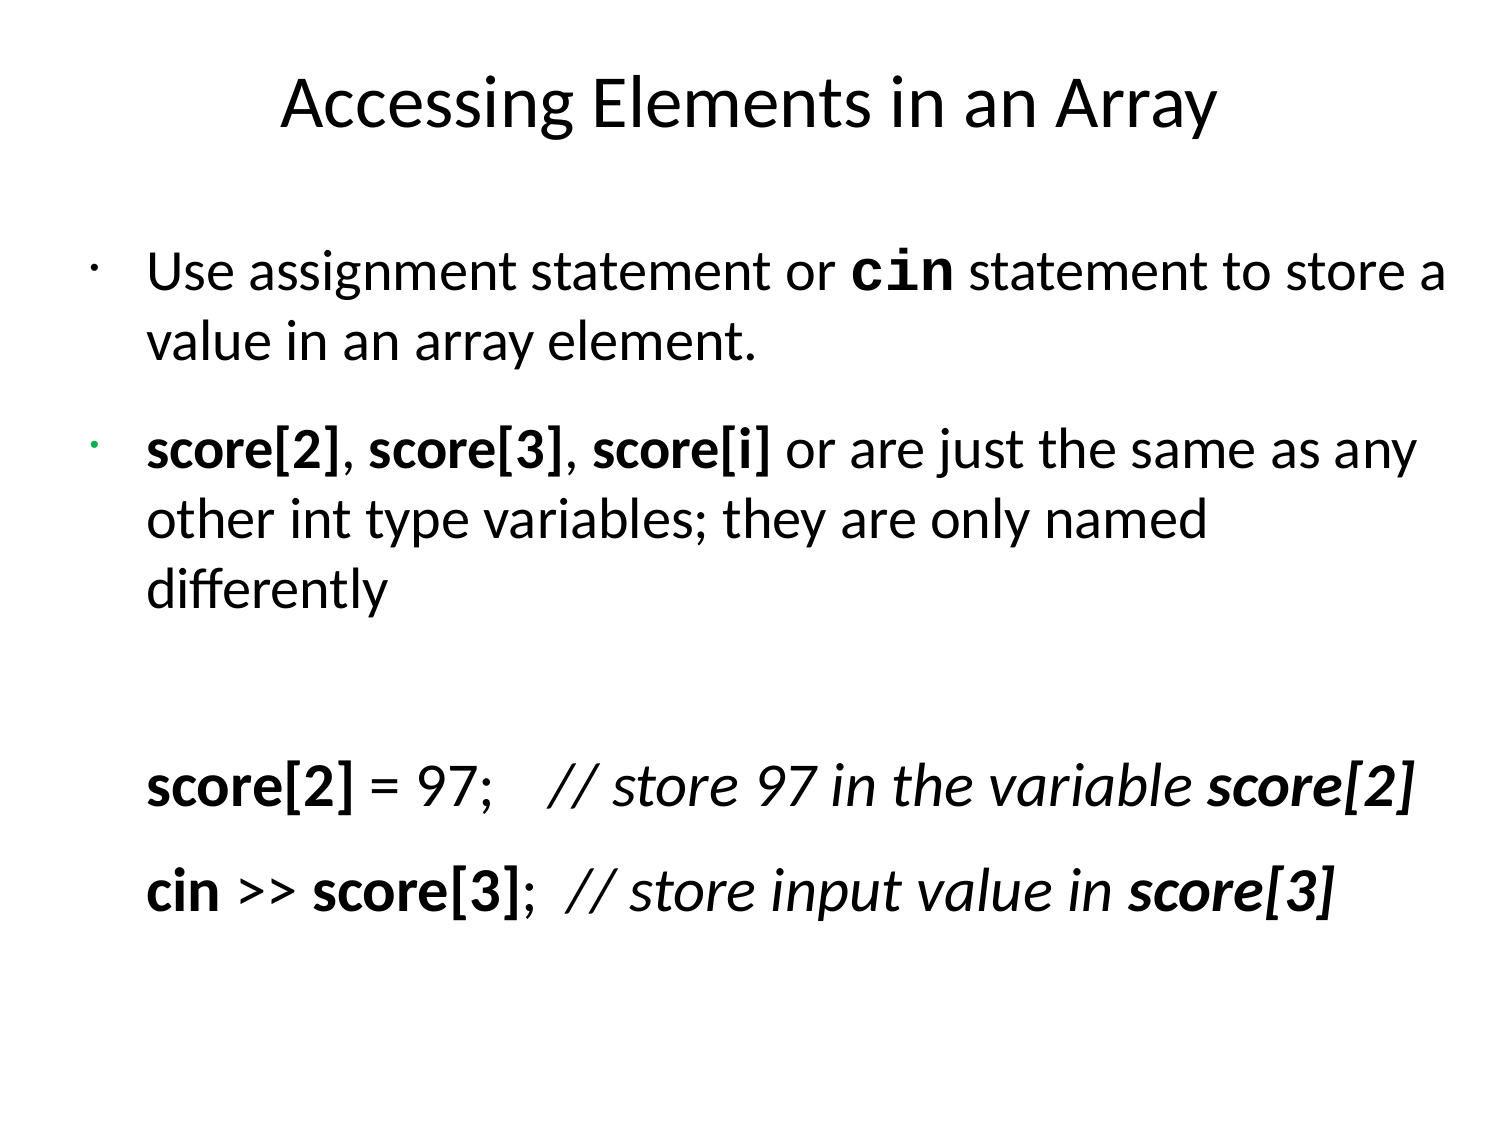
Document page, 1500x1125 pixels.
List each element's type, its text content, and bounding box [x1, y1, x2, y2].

title Accessing Elements in an Array [75, 45, 1425, 224]
list Use assignment statement or cin statement to store a value in an array element. score[2], score[3], score[i] or are just the same as any other int type variables; they are only named differently score[2] = 97; // store 97 in the variable score[2] cin >> score[3]; // store input value in score[3] [75, 224, 1463, 975]
